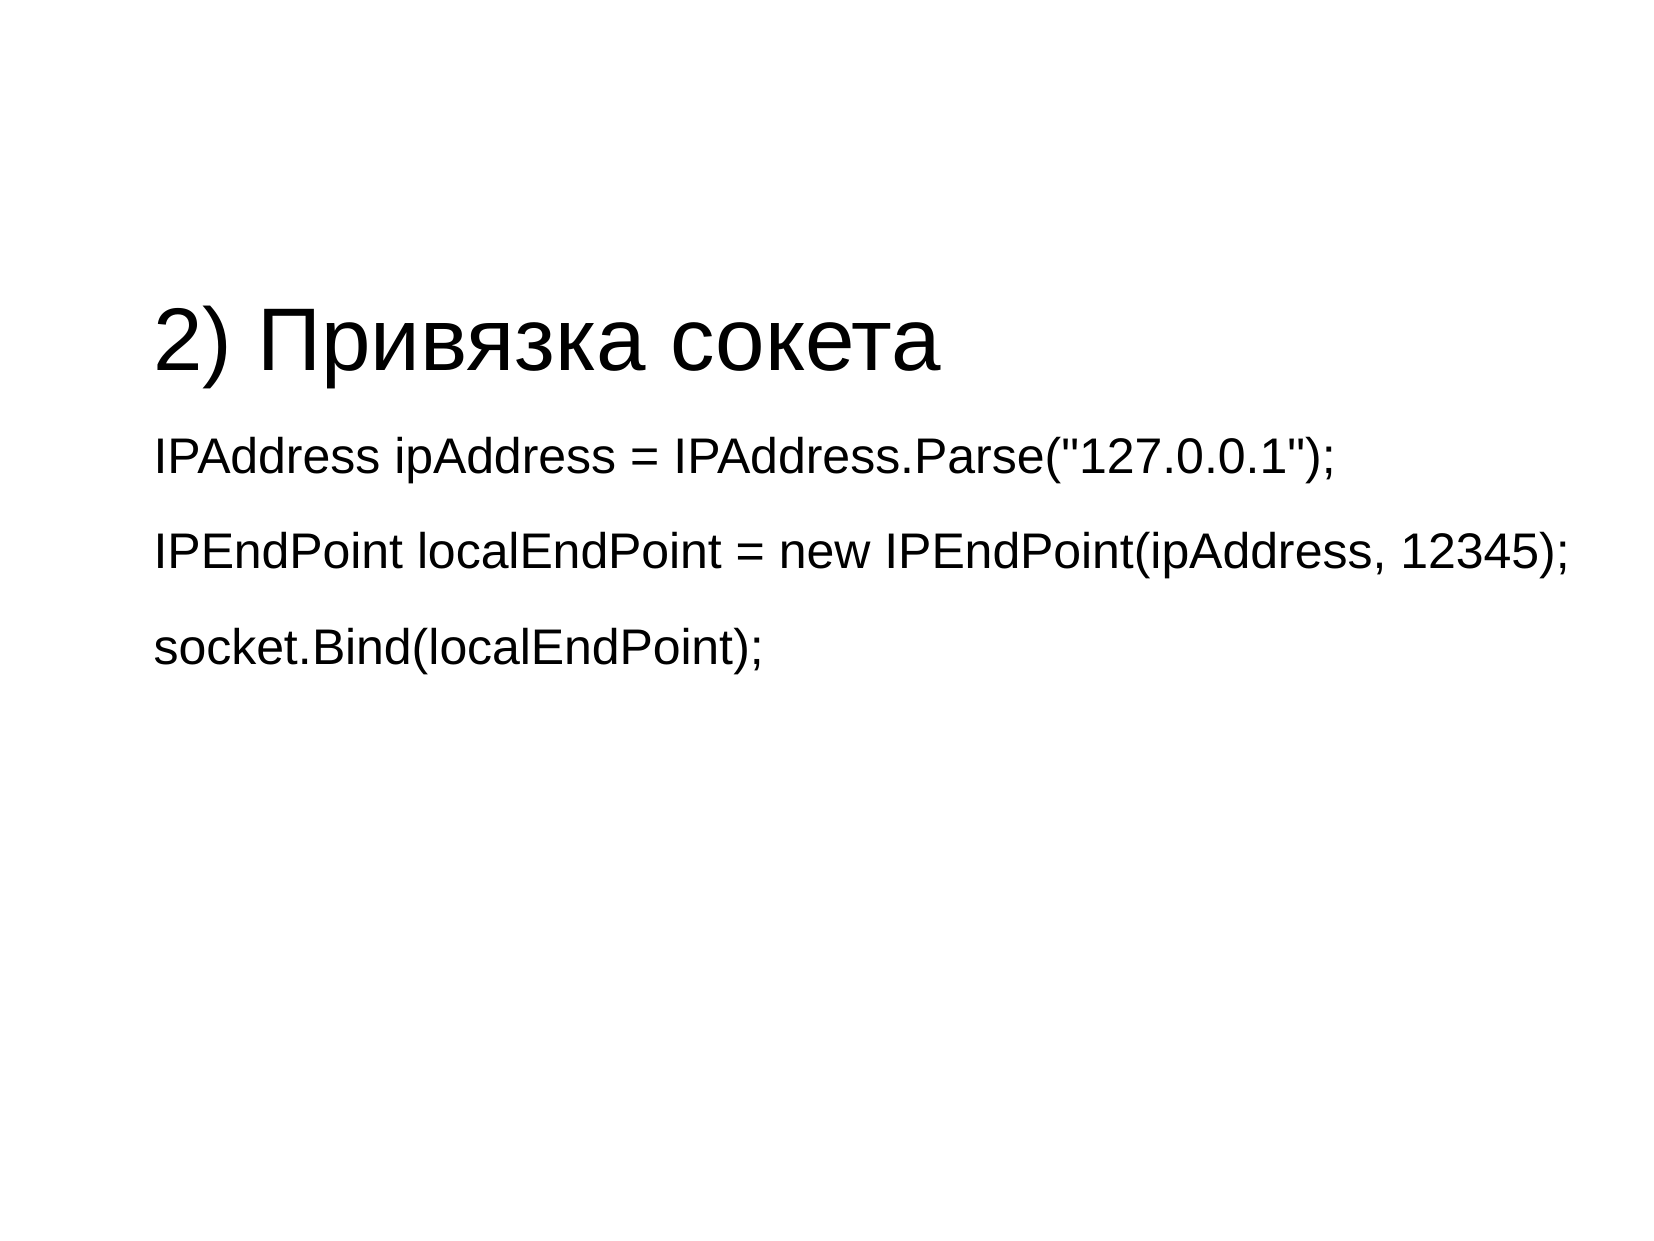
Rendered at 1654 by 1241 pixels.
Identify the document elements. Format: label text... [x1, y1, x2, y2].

list 2) Привязка сокета IPAddress ipAddress = IPAddress.Parse("127.0.0.1"); IPEndPoint localEndPoint = new IPEndPoint(ipAddress, 12345); socket.Bind(localEndPoint); [82, 290, 1654, 1010]
